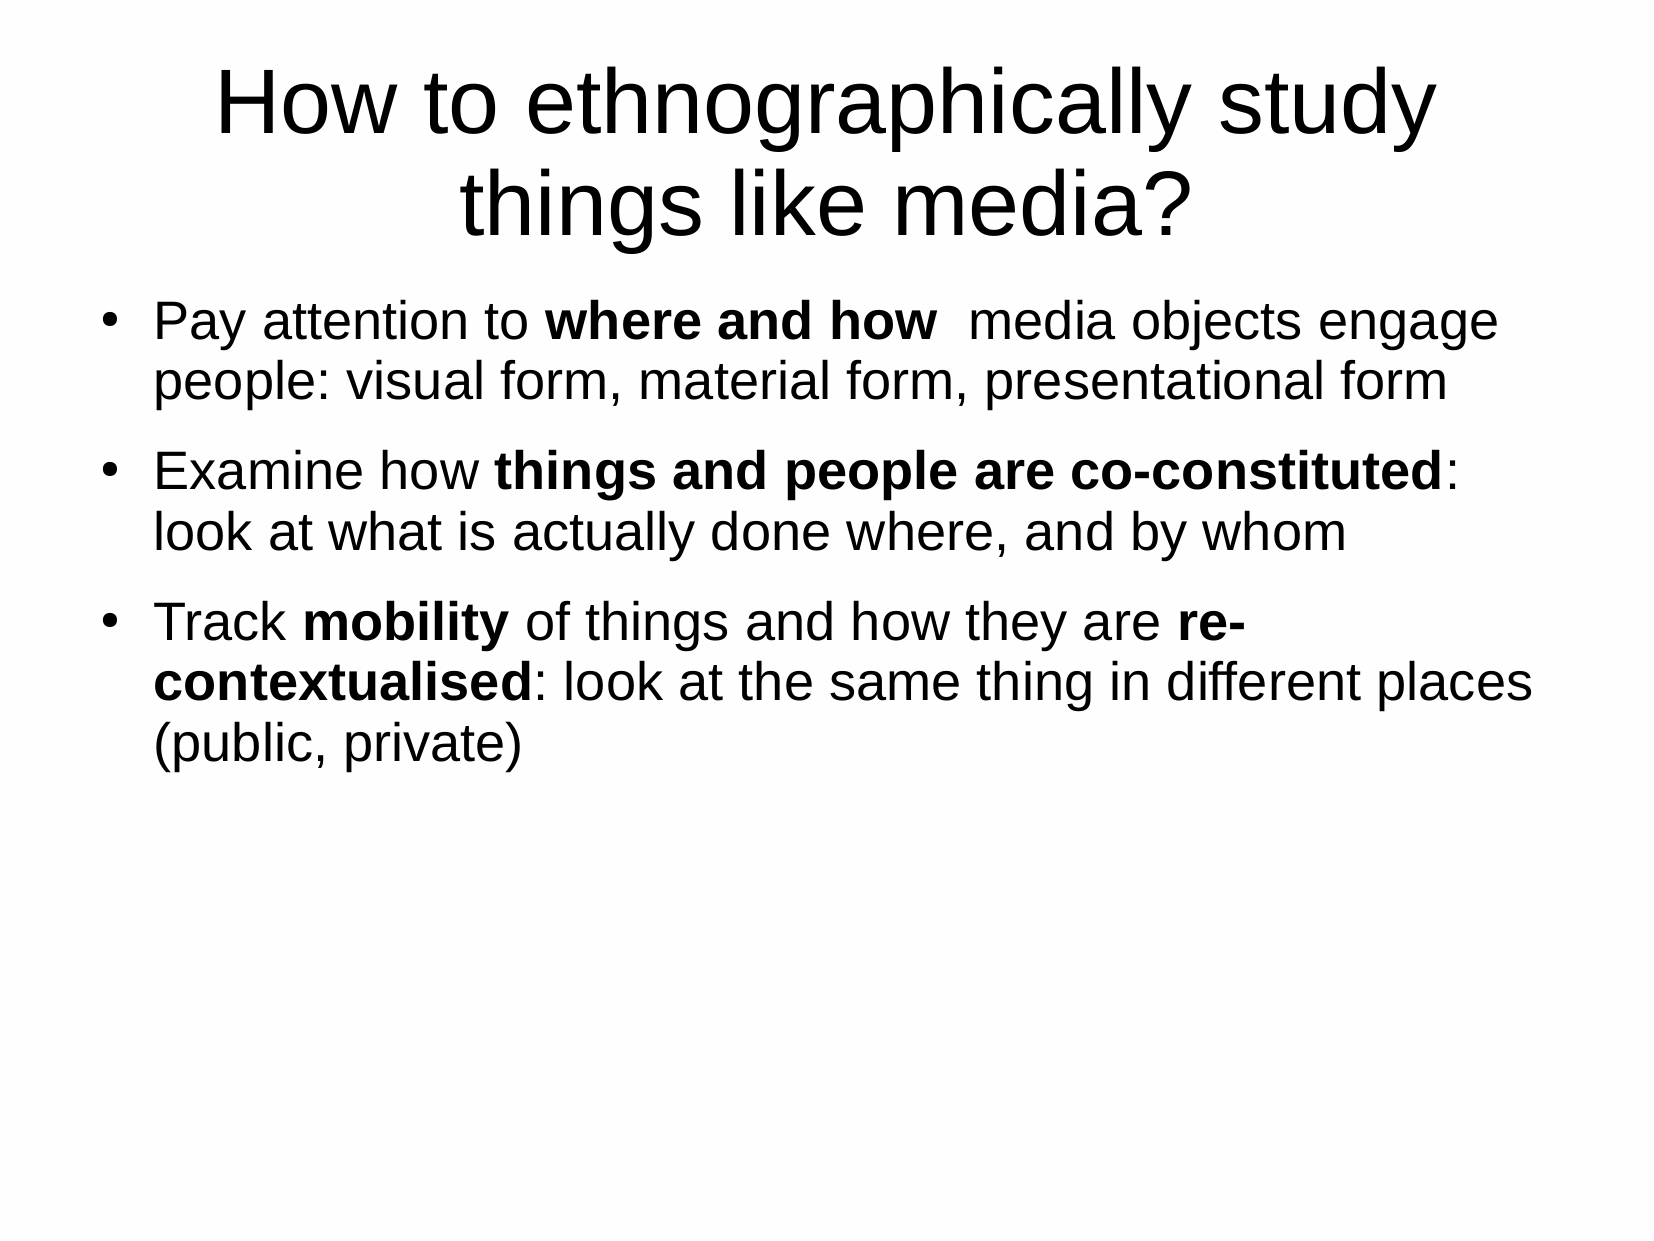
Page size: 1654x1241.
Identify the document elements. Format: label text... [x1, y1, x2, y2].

list Pay attention to where and how media objects engage people: visual form, material form, presentational form Examine how things and people are co-constituted: look at what is actually done where, and by whom Track mobility of things and how they are re-contextualised: look at the same thing in different places (public, private) [82, 290, 1571, 1010]
title How to ethnographically study things like media? [82, 49, 1571, 257]
